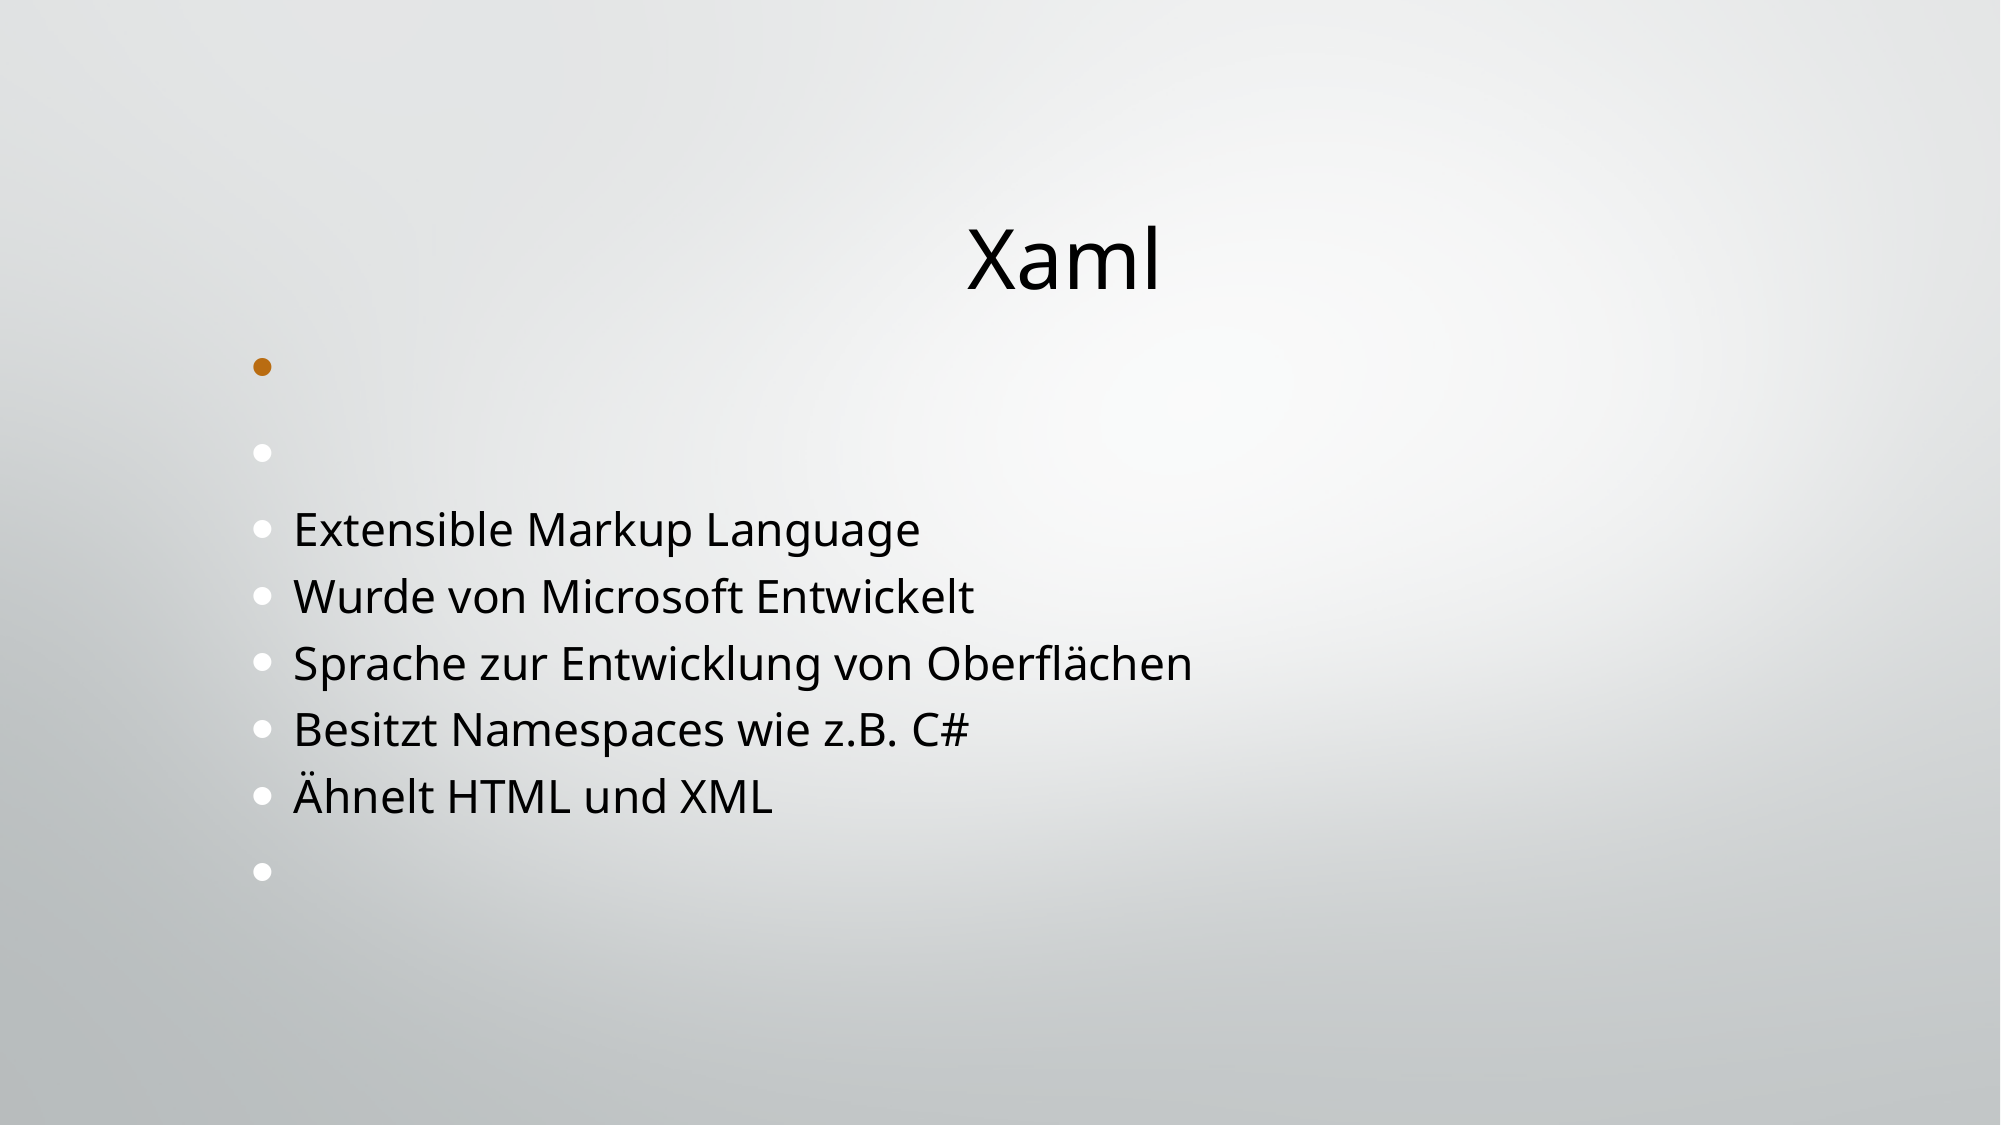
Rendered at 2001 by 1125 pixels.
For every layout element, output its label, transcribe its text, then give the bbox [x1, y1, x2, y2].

title Xaml [243, 112, 1887, 400]
picture [0, 0, 2001, 1125]
list Extensible Markup Language Wurde von Microsoft Entwickelt Sprache zur Entwicklung von Oberflächen Besitzt Namespaces wie z.B. C# Ähnelt HTML und XML [235, 321, 1880, 835]
